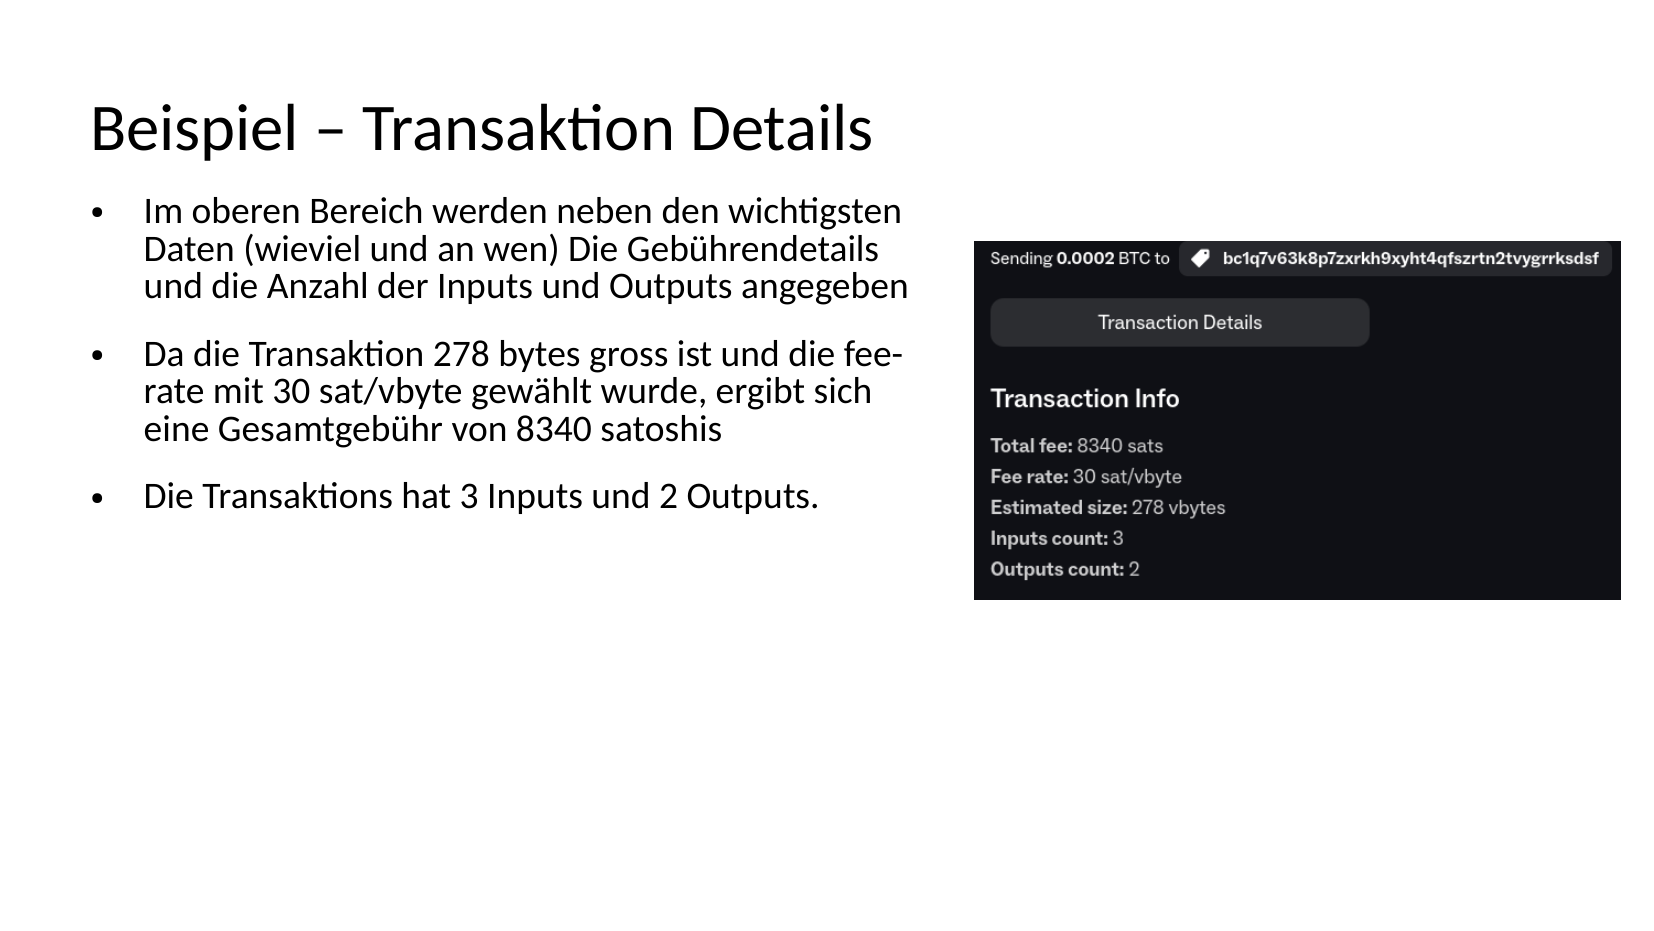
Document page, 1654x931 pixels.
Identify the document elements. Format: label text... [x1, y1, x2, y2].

picture [974, 241, 1621, 601]
list Im oberen Bereich werden neben den wichtigsten Daten (wieviel und an wen) Die Gebührendetails und die Anzahl der Inputs und Outputs angegeben Da die Transaktion 278 bytes gross ist und die fee-rate mit 30 sat/vbyte gewählt wurde, ergibt sich eine Gesamtgebühr von 8340 satoshis Die Transaktions hat 3 Inputs und 2 Outputs. [72, 195, 946, 887]
title Beispiel – Transaktion Details [90, 33, 1410, 234]
